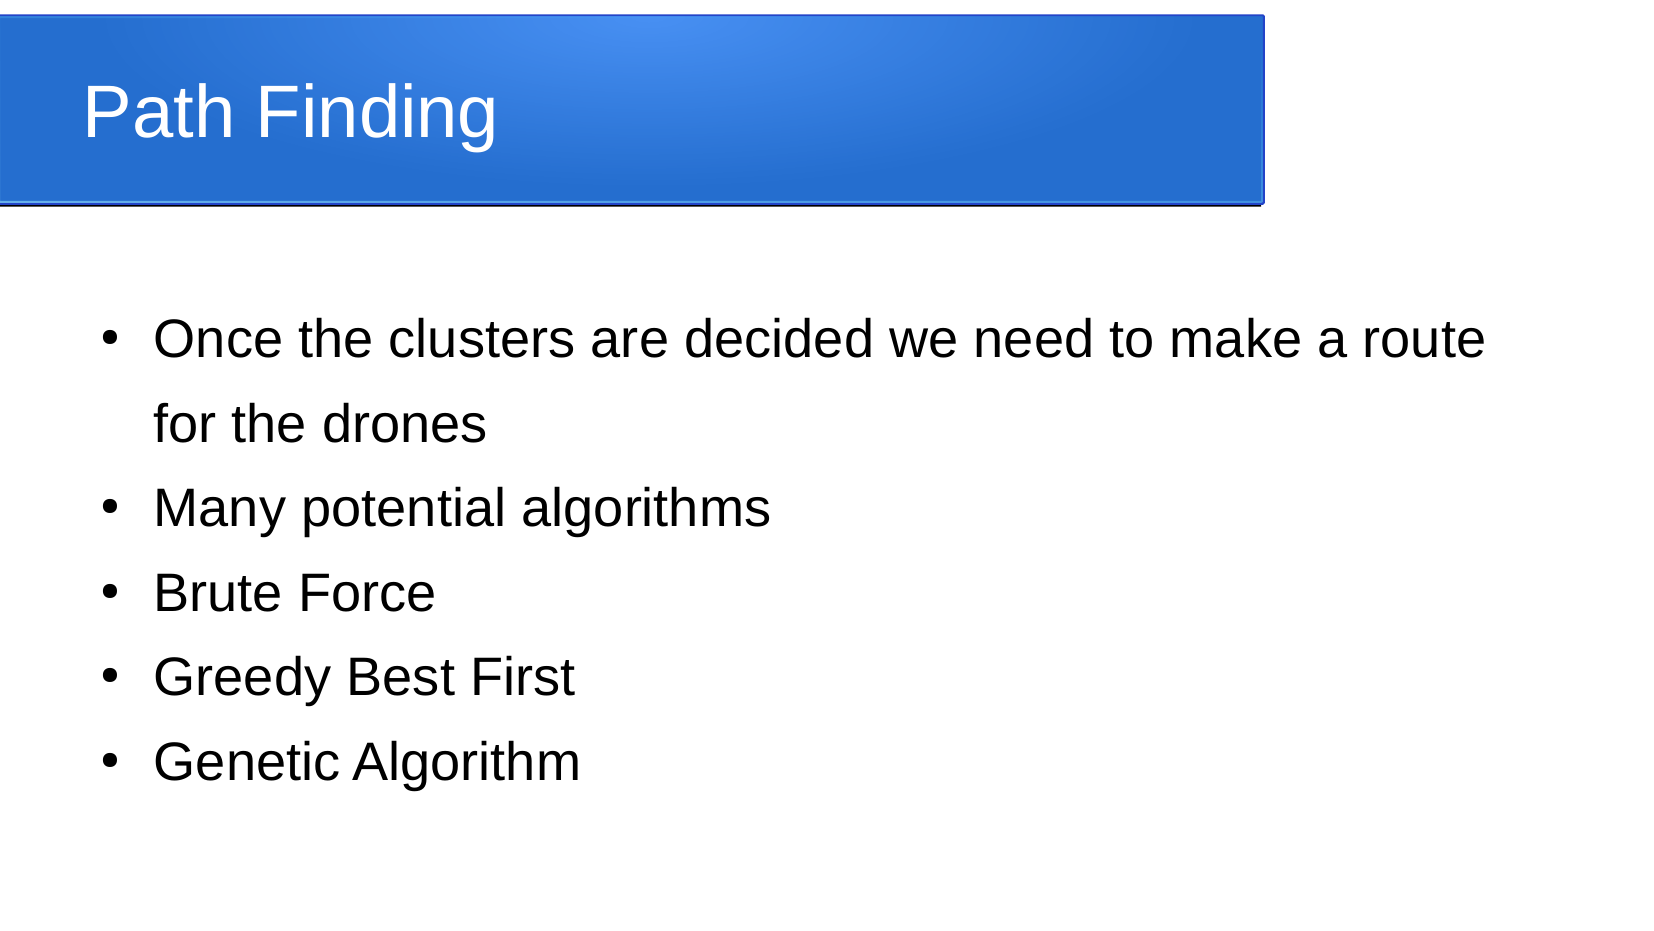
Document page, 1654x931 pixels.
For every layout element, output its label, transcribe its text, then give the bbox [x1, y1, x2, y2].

list Once the clusters are decided we need to make a route for the drones Many potential algorithms Brute Force Greedy Best First Genetic Algorithm [82, 224, 1571, 827]
title Path Finding [82, 35, 1235, 189]
